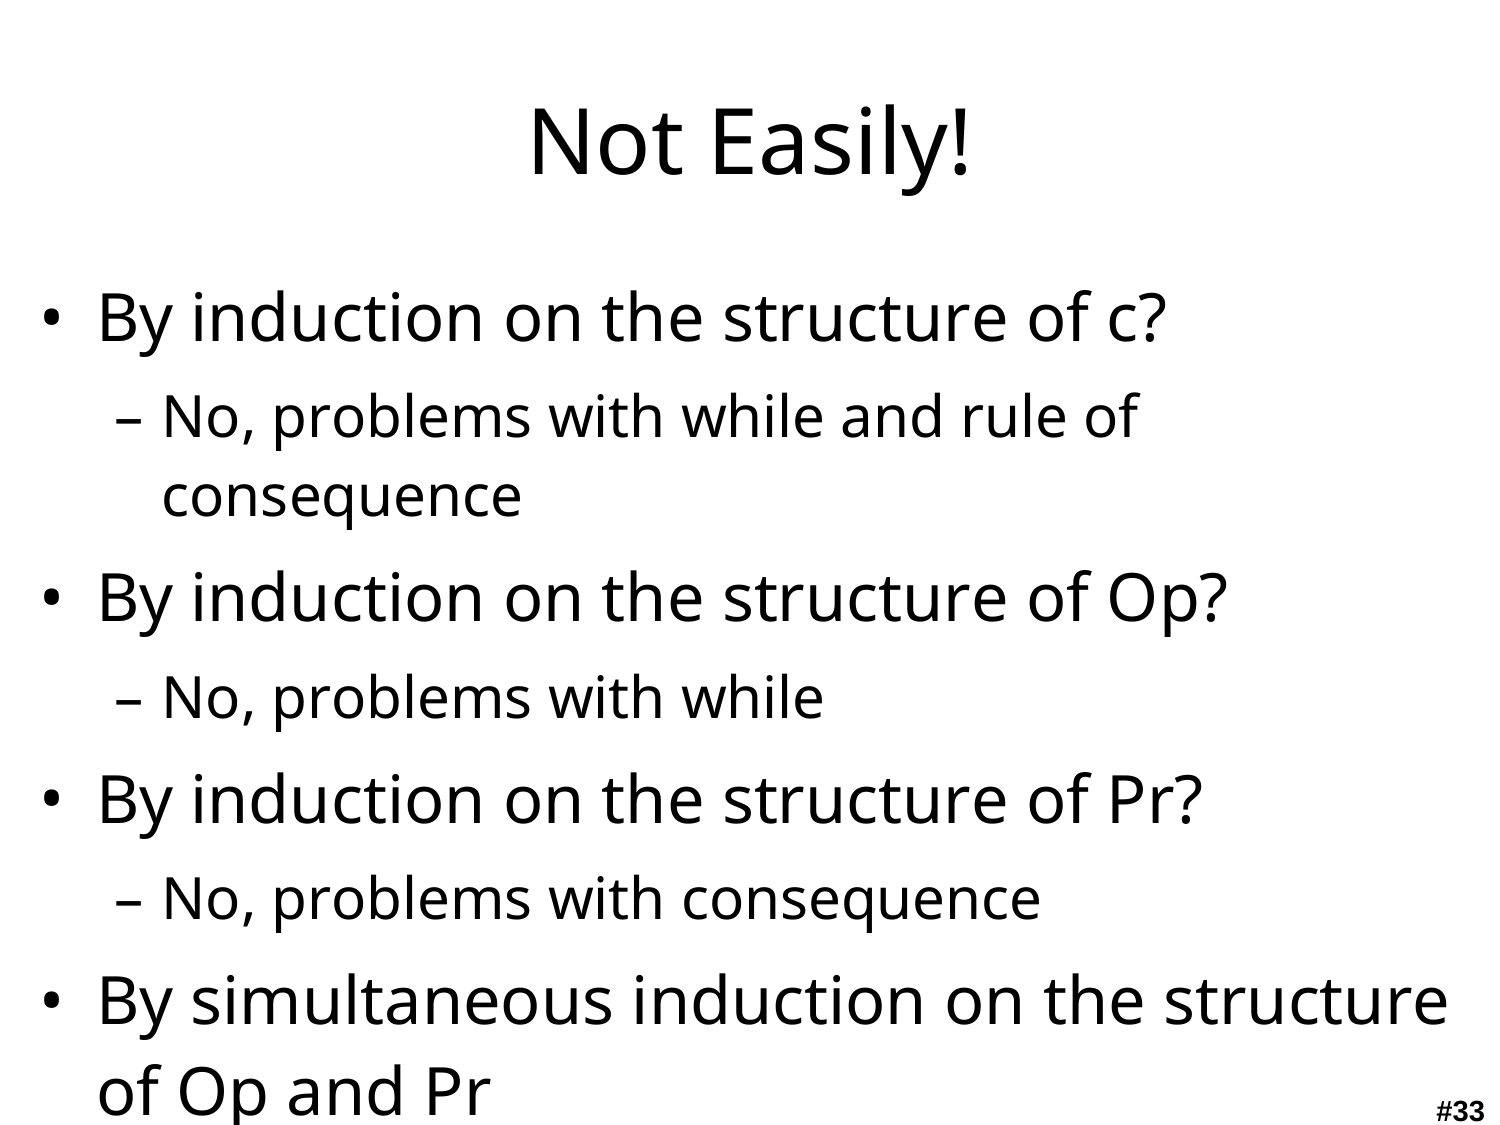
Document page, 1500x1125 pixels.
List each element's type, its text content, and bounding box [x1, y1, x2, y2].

title Not Easily! [24, 45, 1476, 233]
list By induction on the structure of c? No, problems with while and rule of consequence By induction on the structure of Op? No, problems with while By induction on the structure of Pr? No, problems with consequence By simultaneous induction on the structure of Op and Pr Yes! New Technique! [24, 262, 1476, 1101]
